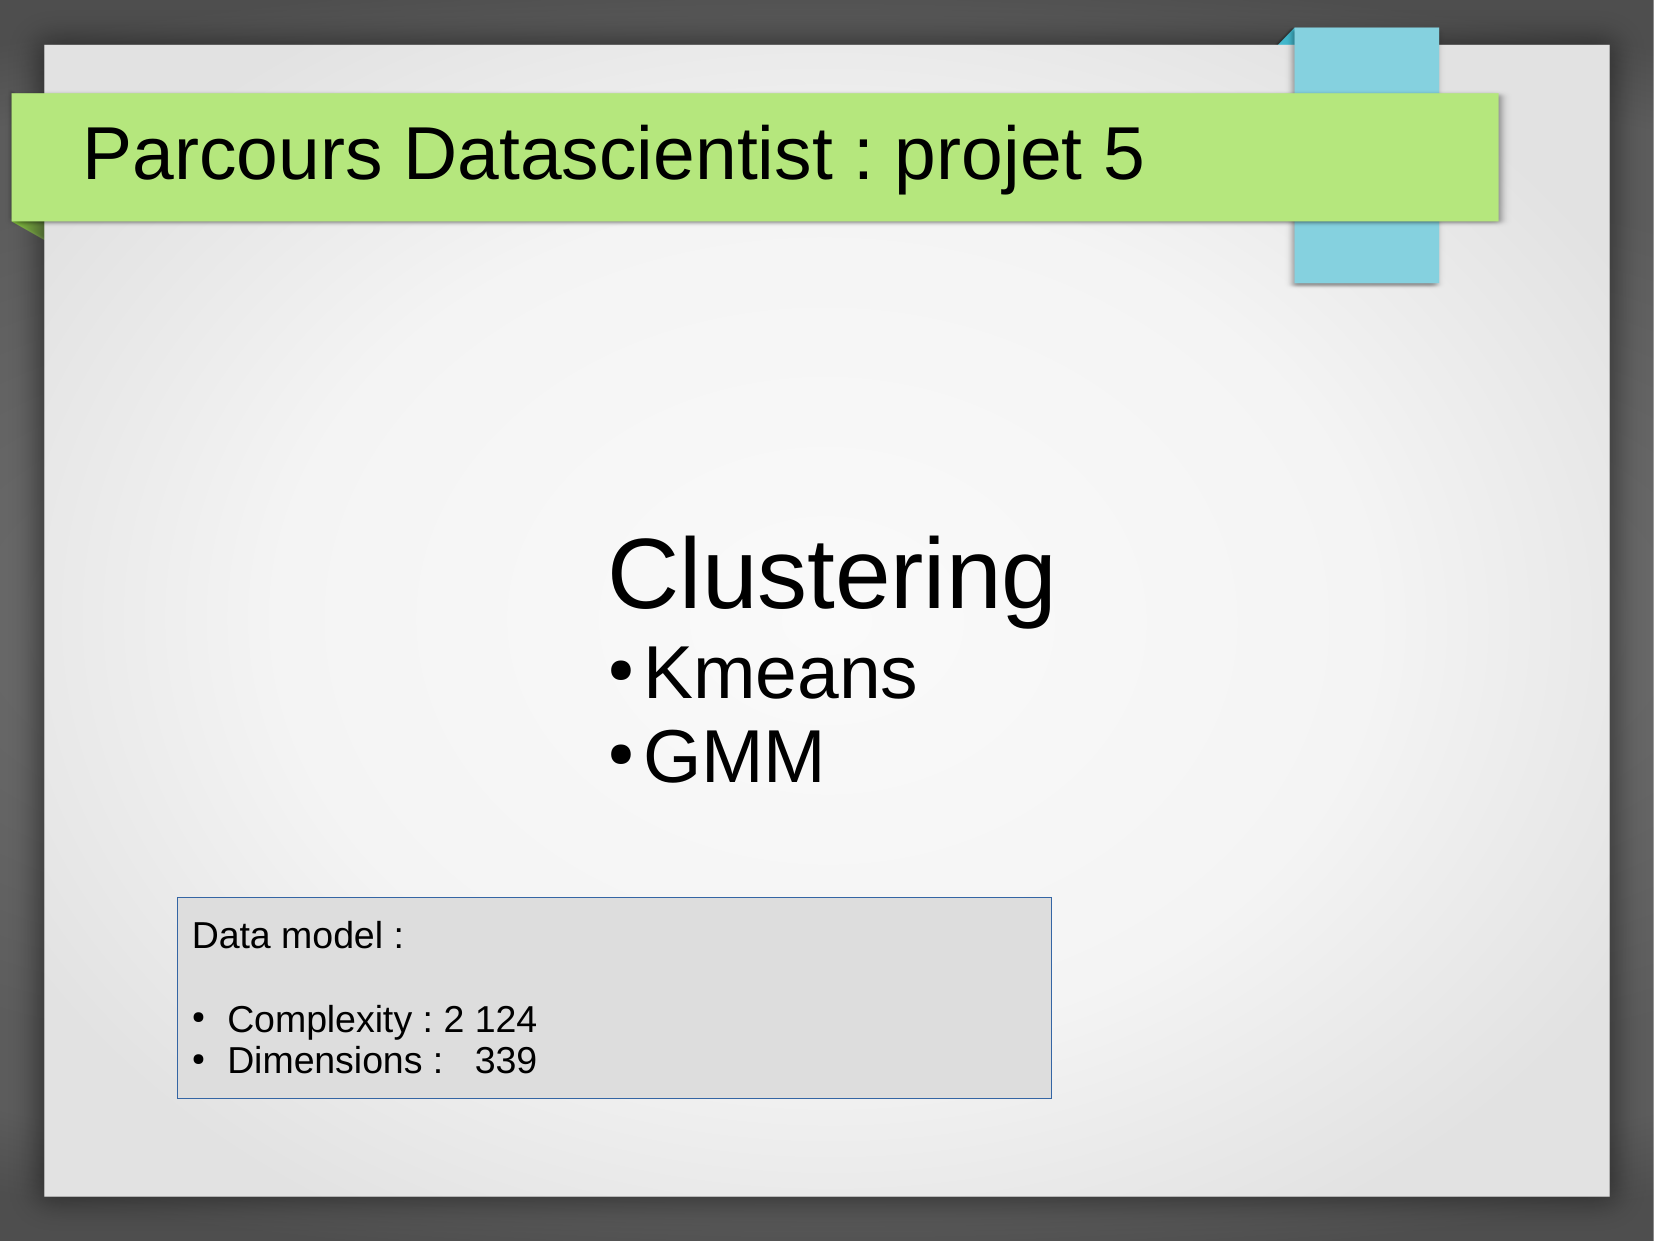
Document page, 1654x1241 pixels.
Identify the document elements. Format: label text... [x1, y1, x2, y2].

title Parcours Datascientist : projet 5 [82, 94, 1477, 213]
picture [0, 0, 1654, 1241]
text_box Data model : Complexity : 2 124 Dimensions : 339 [177, 897, 1052, 1099]
text_box Clustering Kmeans GMM [47, 510, 1619, 806]
